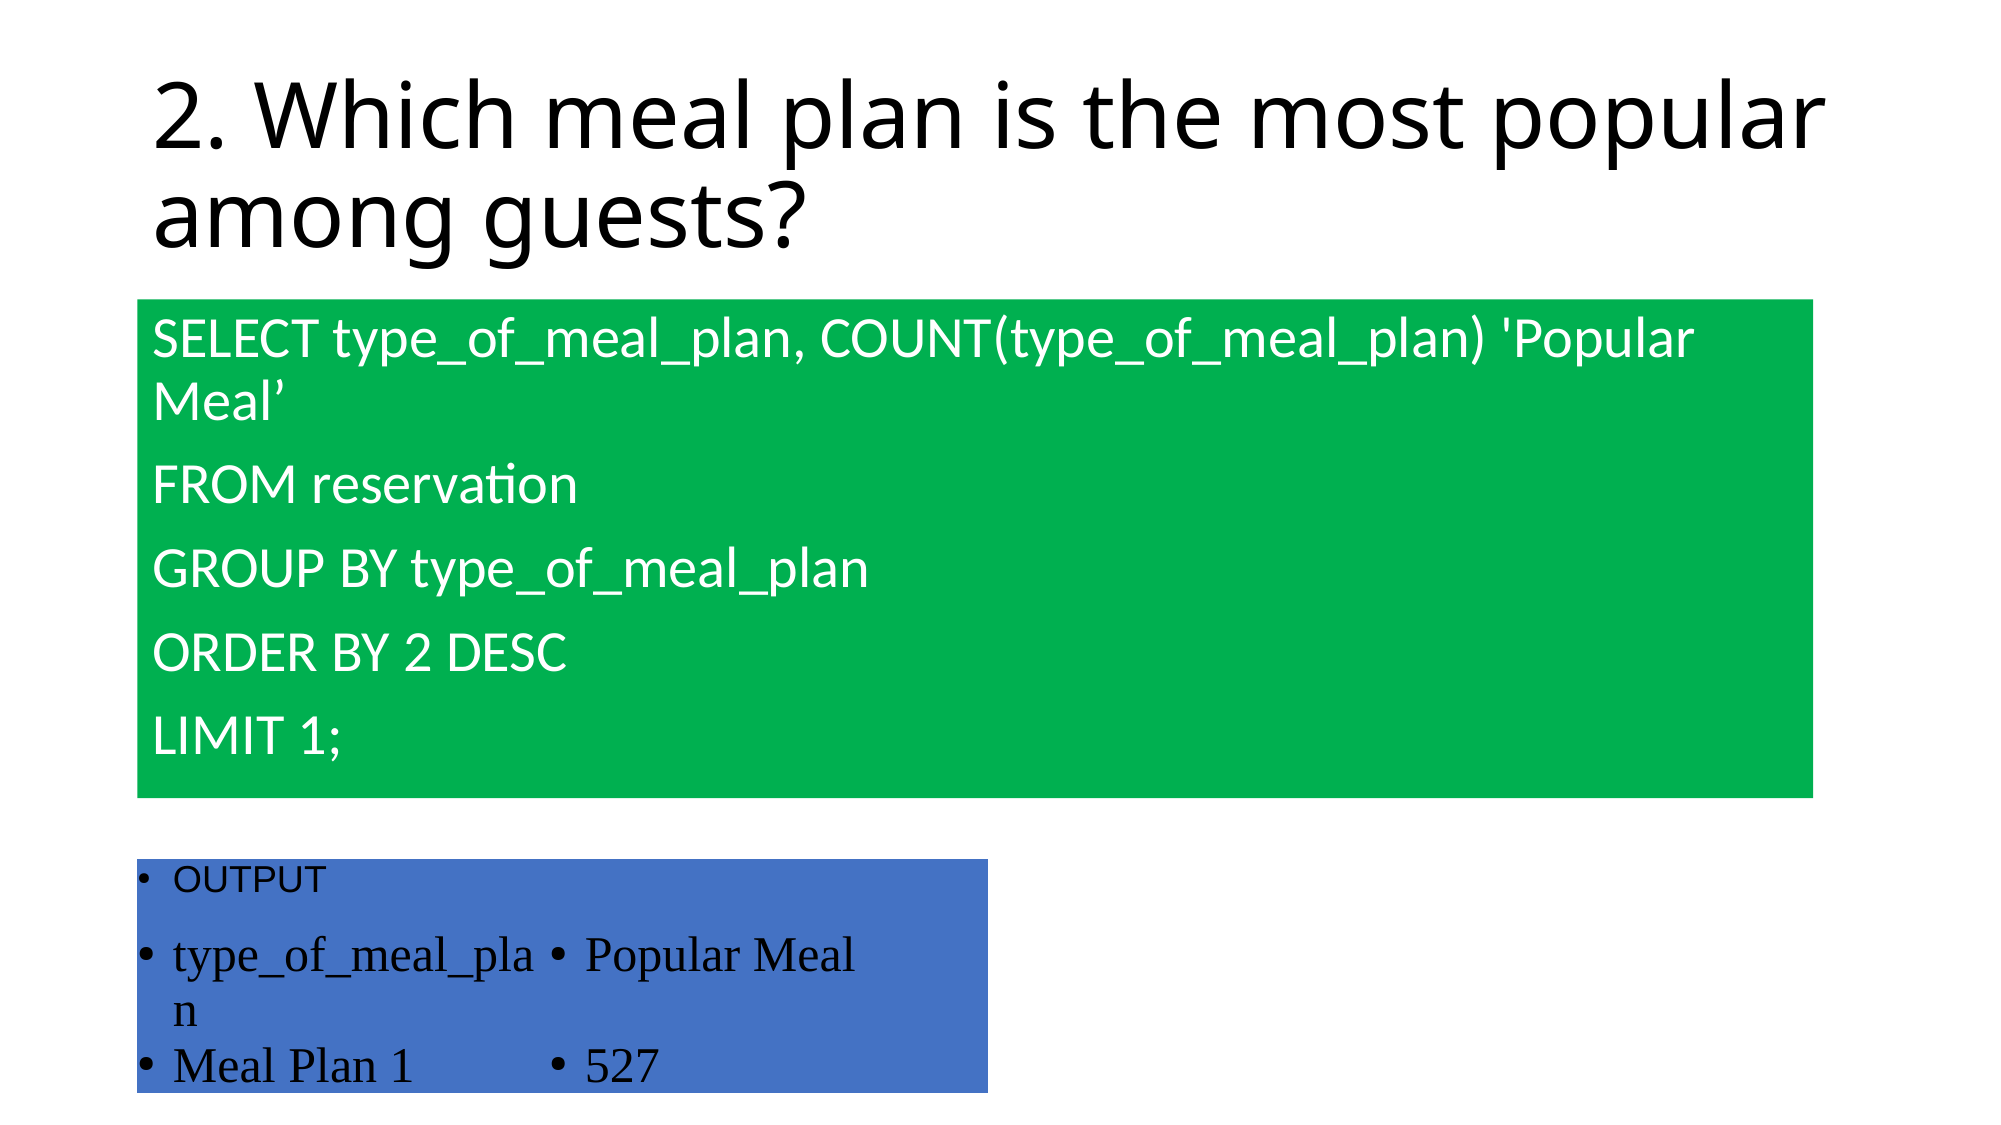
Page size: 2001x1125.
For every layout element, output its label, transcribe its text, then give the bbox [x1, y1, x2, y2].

table_header OUTPUT [137, 859, 549, 927]
table_cell Popular Meal [549, 927, 988, 1038]
list SELECT type_of_meal_plan, COUNT(type_of_meal_plan) 'Popular Meal’ FROM reservation GROUP BY type_of_meal_plan ORDER BY 2 DESC LIMIT 1; [137, 299, 1814, 799]
table_cell type_of_meal_plan [137, 927, 549, 1038]
table_cell Meal Plan 1 [137, 1038, 549, 1093]
table_cell 527 [549, 1038, 988, 1093]
title 2. Which meal plan is the most popular among guests? [137, 59, 1863, 278]
table_header [549, 859, 988, 927]
